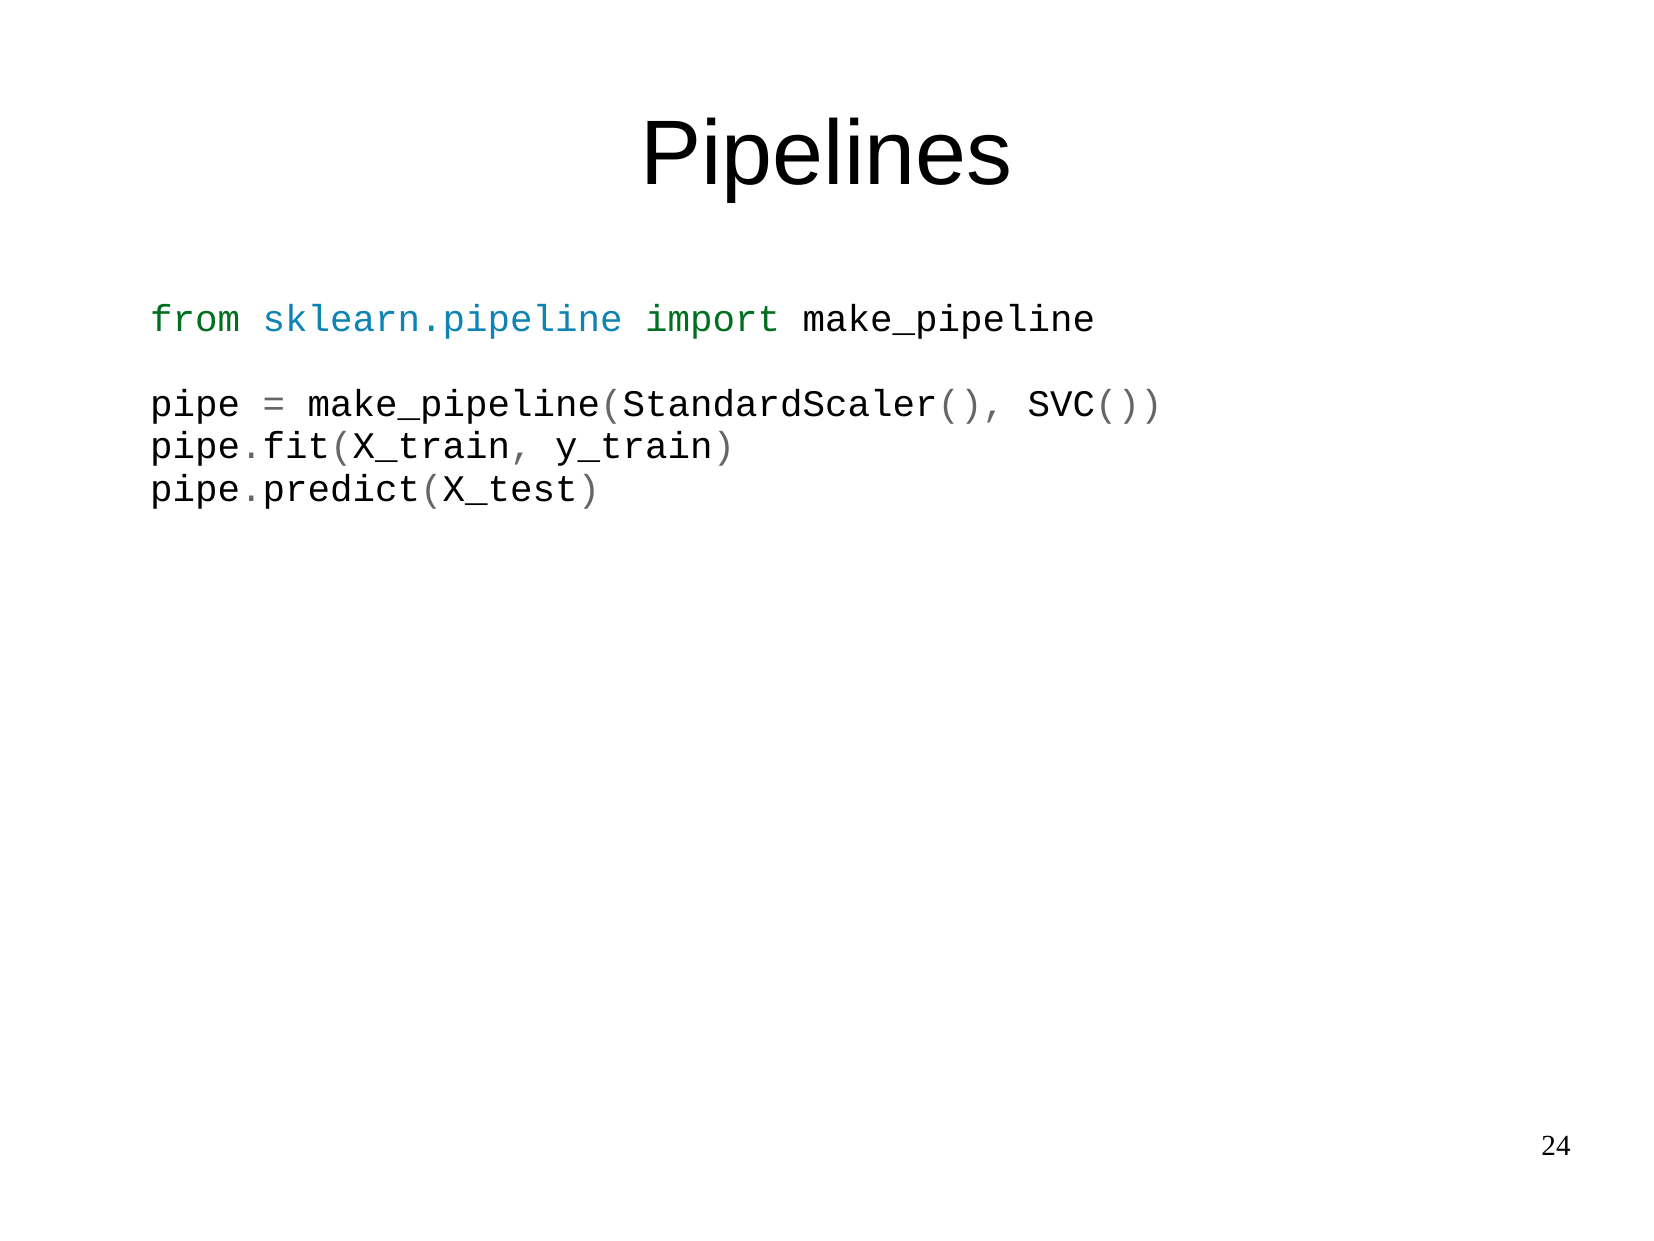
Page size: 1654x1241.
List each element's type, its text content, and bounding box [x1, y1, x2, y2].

title Pipelines [82, 49, 1571, 257]
text_box from sklearn.pipeline import make_pipeline pipe = make_pipeline(StandardScaler(), SVC()) pipe.fit(X_train, y_train) pipe.predict(X_test) [150, 300, 1539, 514]
